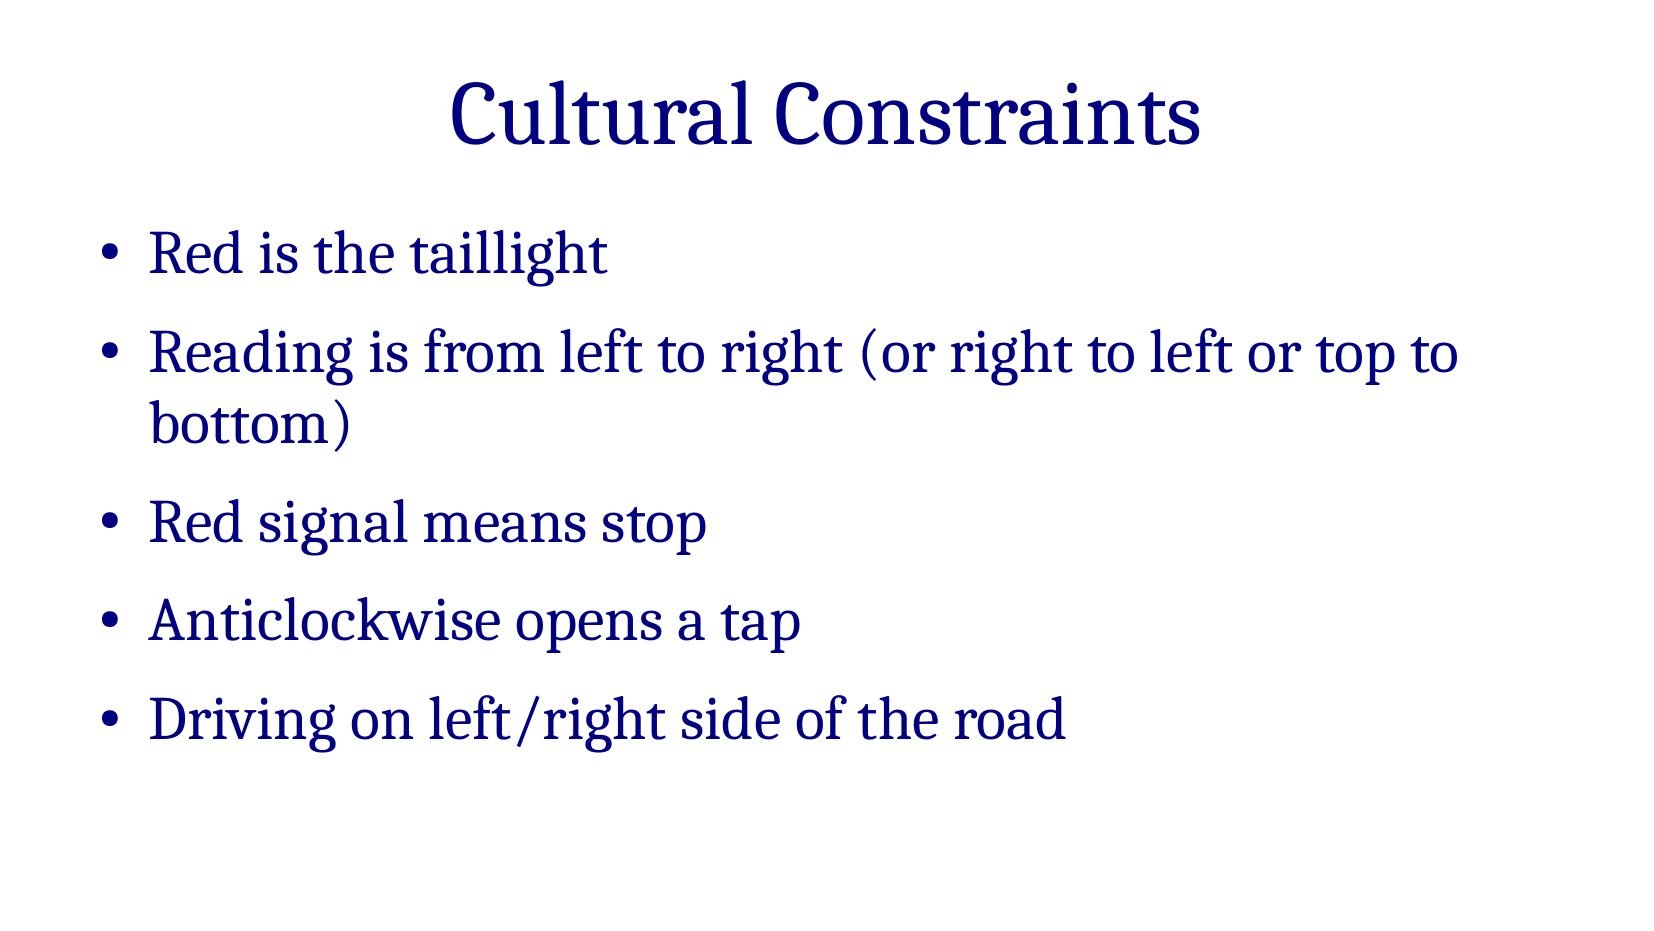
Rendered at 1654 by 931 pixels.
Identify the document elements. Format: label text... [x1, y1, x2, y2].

list Red is the taillight Reading is from left to right (or right to left or top to bottom) Red signal means stop Anticlockwise opens a tap Driving on left/right side of the road [82, 217, 1571, 758]
title Cultural Constraints [82, 37, 1571, 193]
